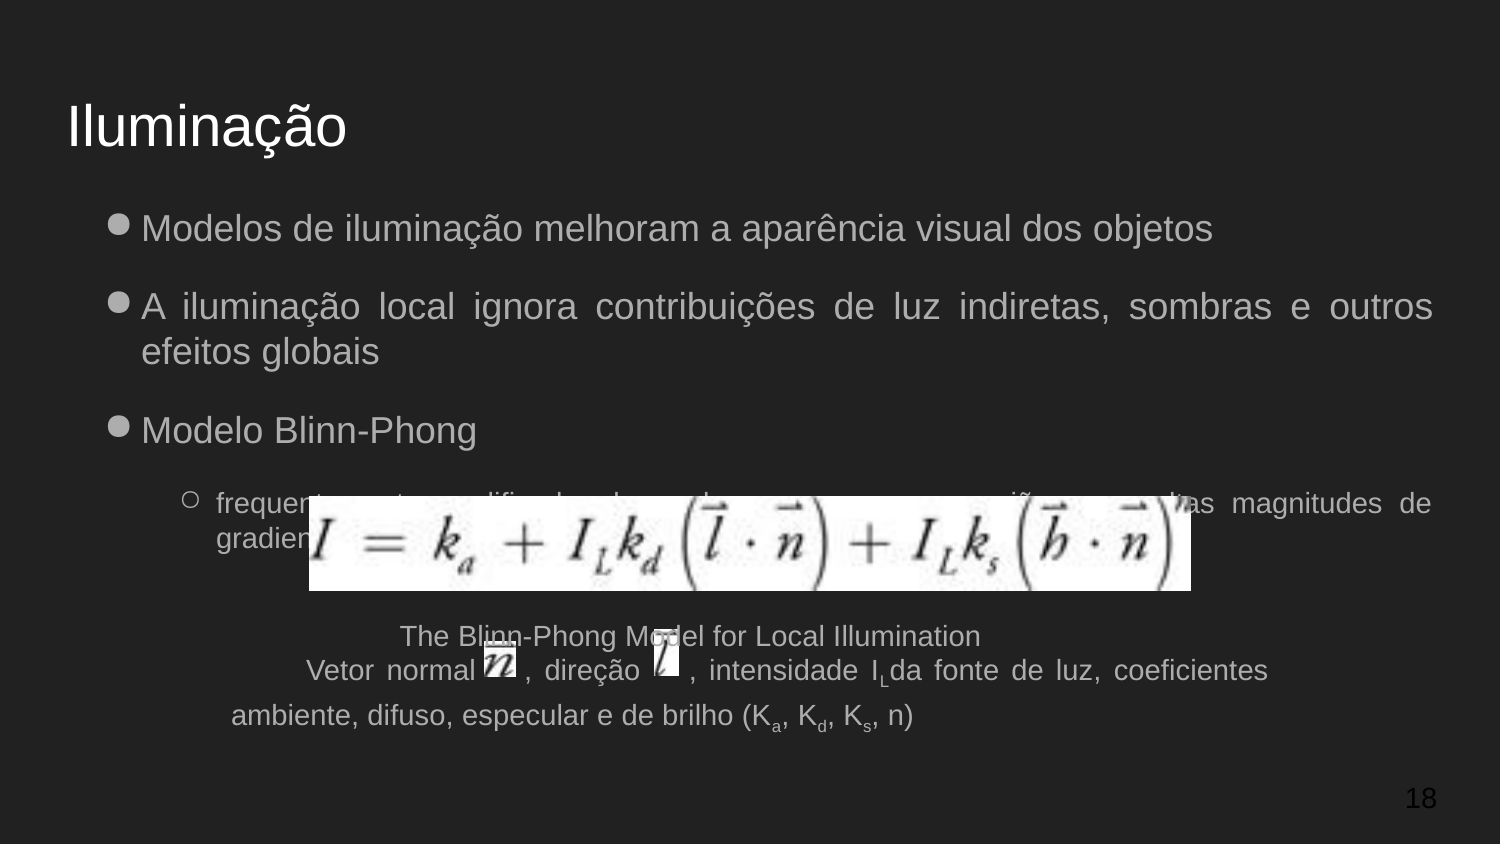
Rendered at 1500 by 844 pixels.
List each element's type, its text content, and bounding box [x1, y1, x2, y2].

text_box Vetor normal , direção , intensidade ILda fonte de luz, coeficientes ambiente, difuso, especular e de brilho (Ka, Kd, Ks, n) [215, 629, 1285, 755]
picture [309, 496, 1191, 591]
title Iluminação [51, 72, 1449, 167]
text_box The Blinn-Phong Model for Local Illumination [309, 600, 1191, 664]
list Modelos de iluminação melhoram a aparência visual dos objetos A iluminação local ignora contribuições de luz indiretas, sombras e outros efeitos globais Modelo Blinn-Phong frequentemente modificado, de modo que apenas as regiões com altas magnitudes de gradiente estão sombreadas [51, 189, 1449, 750]
picture [654, 664, 679, 676]
slide_number <number> [1389, 764, 1480, 830]
